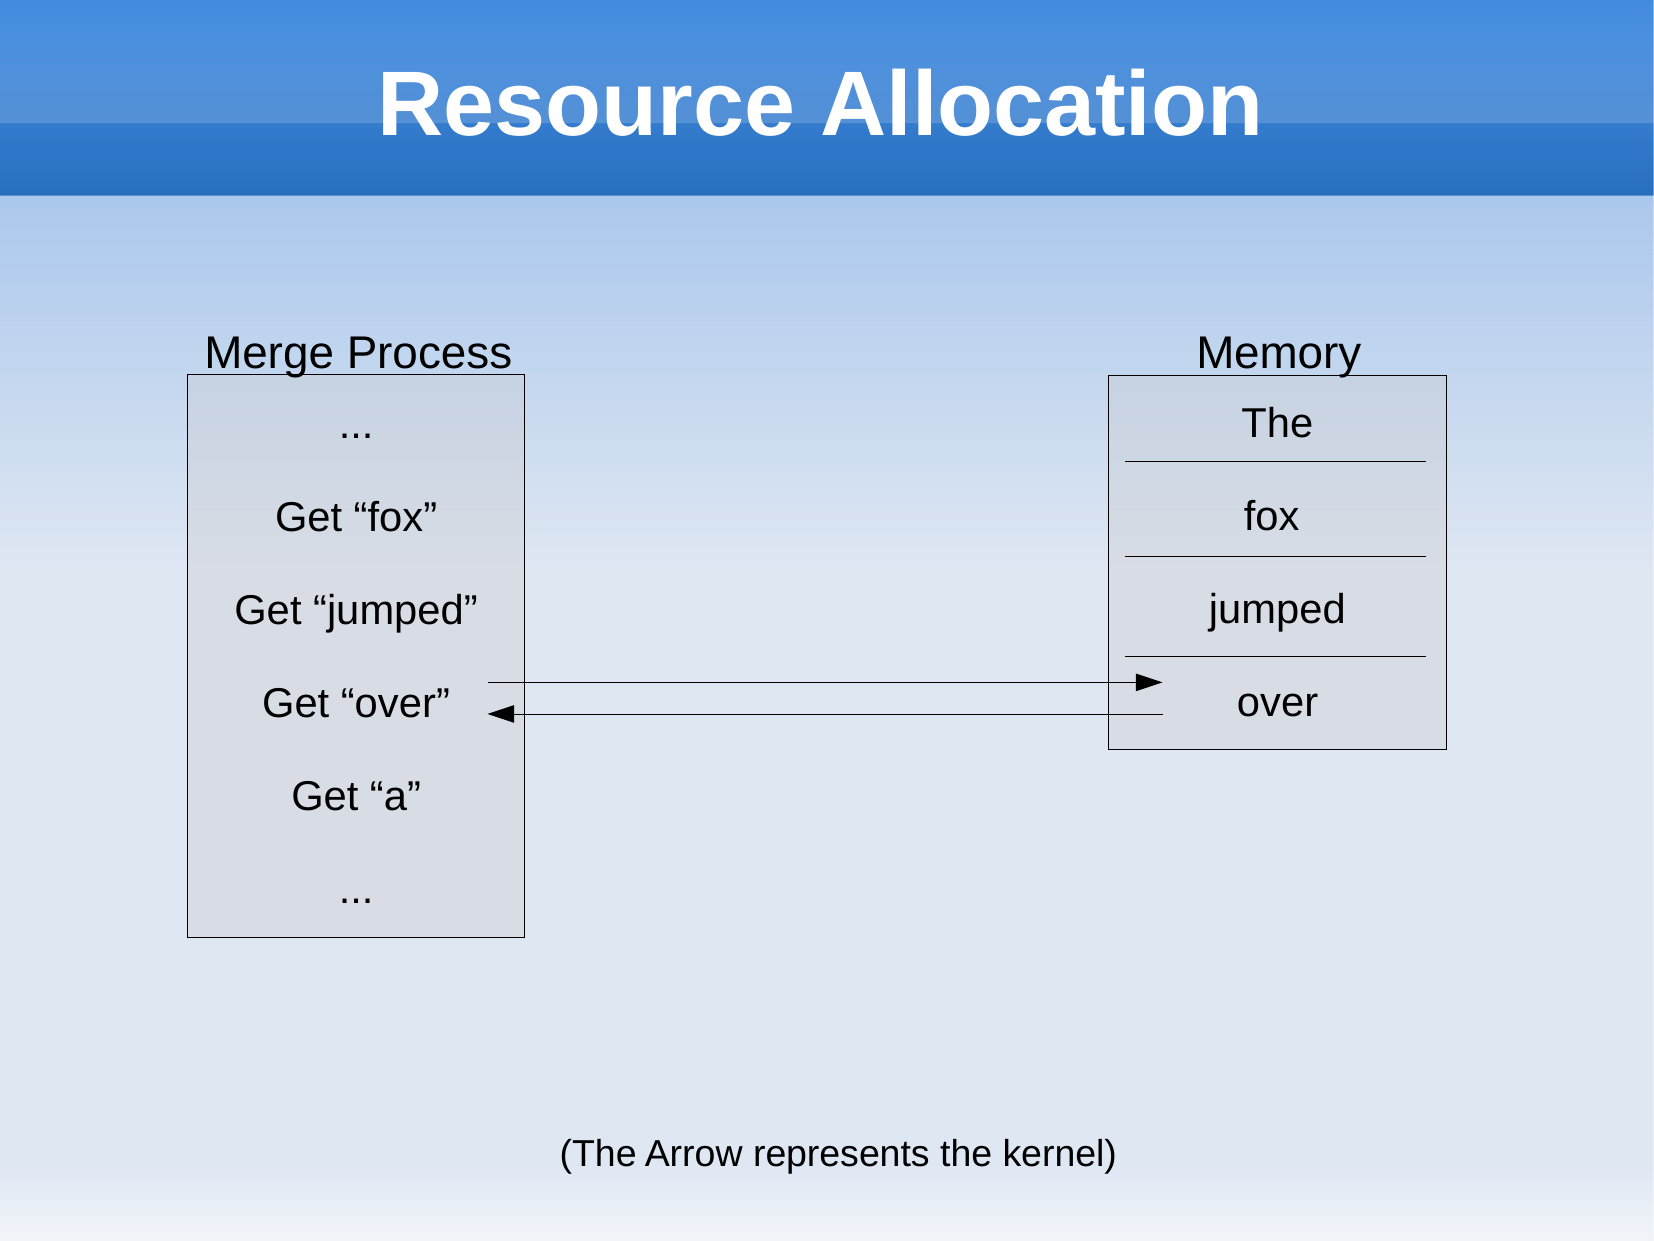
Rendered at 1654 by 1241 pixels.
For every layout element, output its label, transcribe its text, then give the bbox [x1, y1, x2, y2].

title Resource Allocation [76, 7, 1565, 200]
text_box ... Get “fox” Get “jumped” Get “over” Get “a” ... [187, 374, 525, 938]
text_box Memory [1181, 319, 1377, 386]
picture [0, 0, 1654, 1241]
text_box The fox jumped over [1108, 375, 1447, 750]
text_box (The Arrow represents the kernel) [544, 1125, 1134, 1182]
text_box Merge Process [189, 319, 528, 386]
